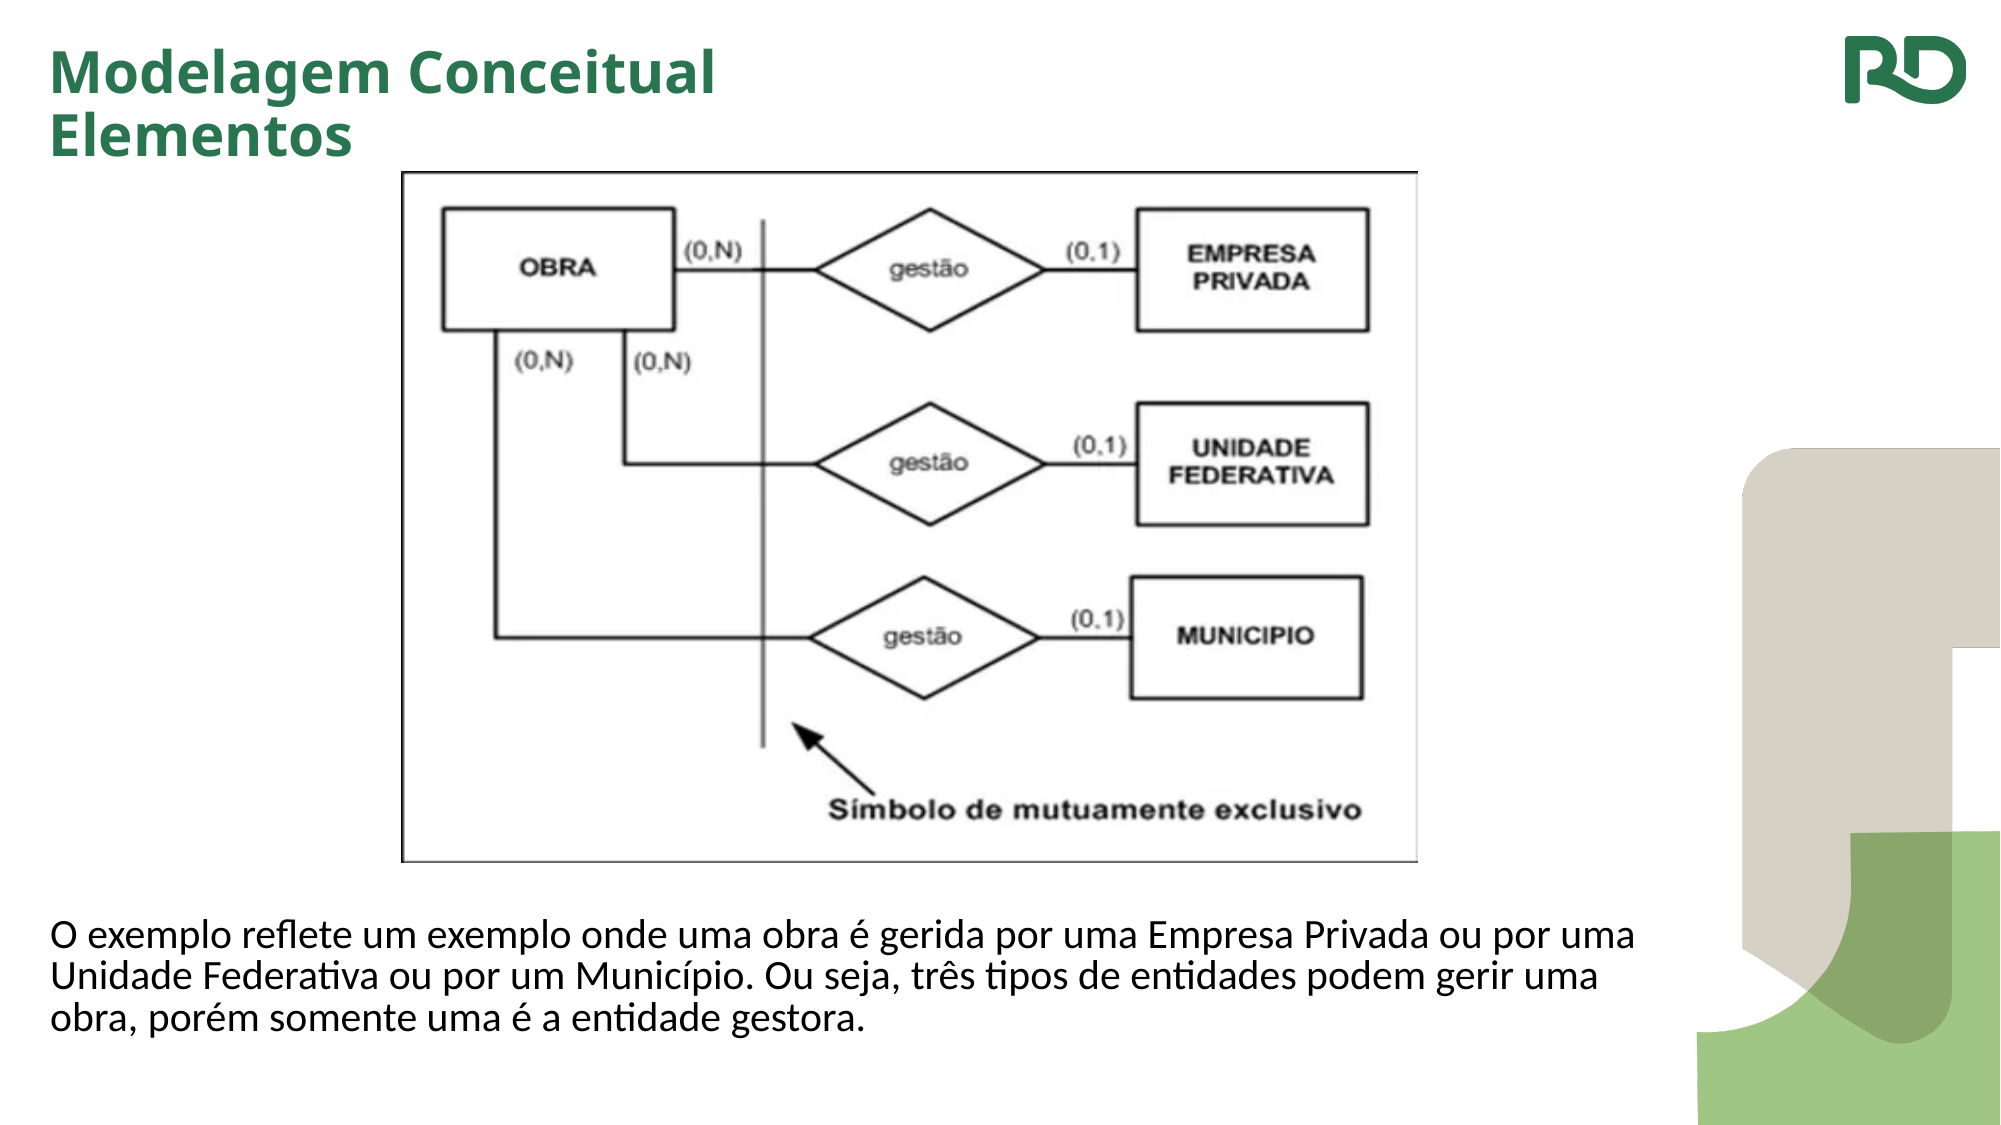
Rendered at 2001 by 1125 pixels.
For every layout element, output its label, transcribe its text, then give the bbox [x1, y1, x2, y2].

text_box Modelagem Conceitual Elementos [33, 35, 1477, 180]
text_box O exemplo reflete um exemplo onde uma obra é gerida por uma Empresa Privada ou por uma Unidade Federativa ou por um Município. Ou seja, três tipos de entidades podem gerir uma obra, porém somente uma é a entidade gestora. [35, 909, 1666, 1063]
picture [401, 171, 1418, 863]
picture [1683, 416, 2000, 1125]
